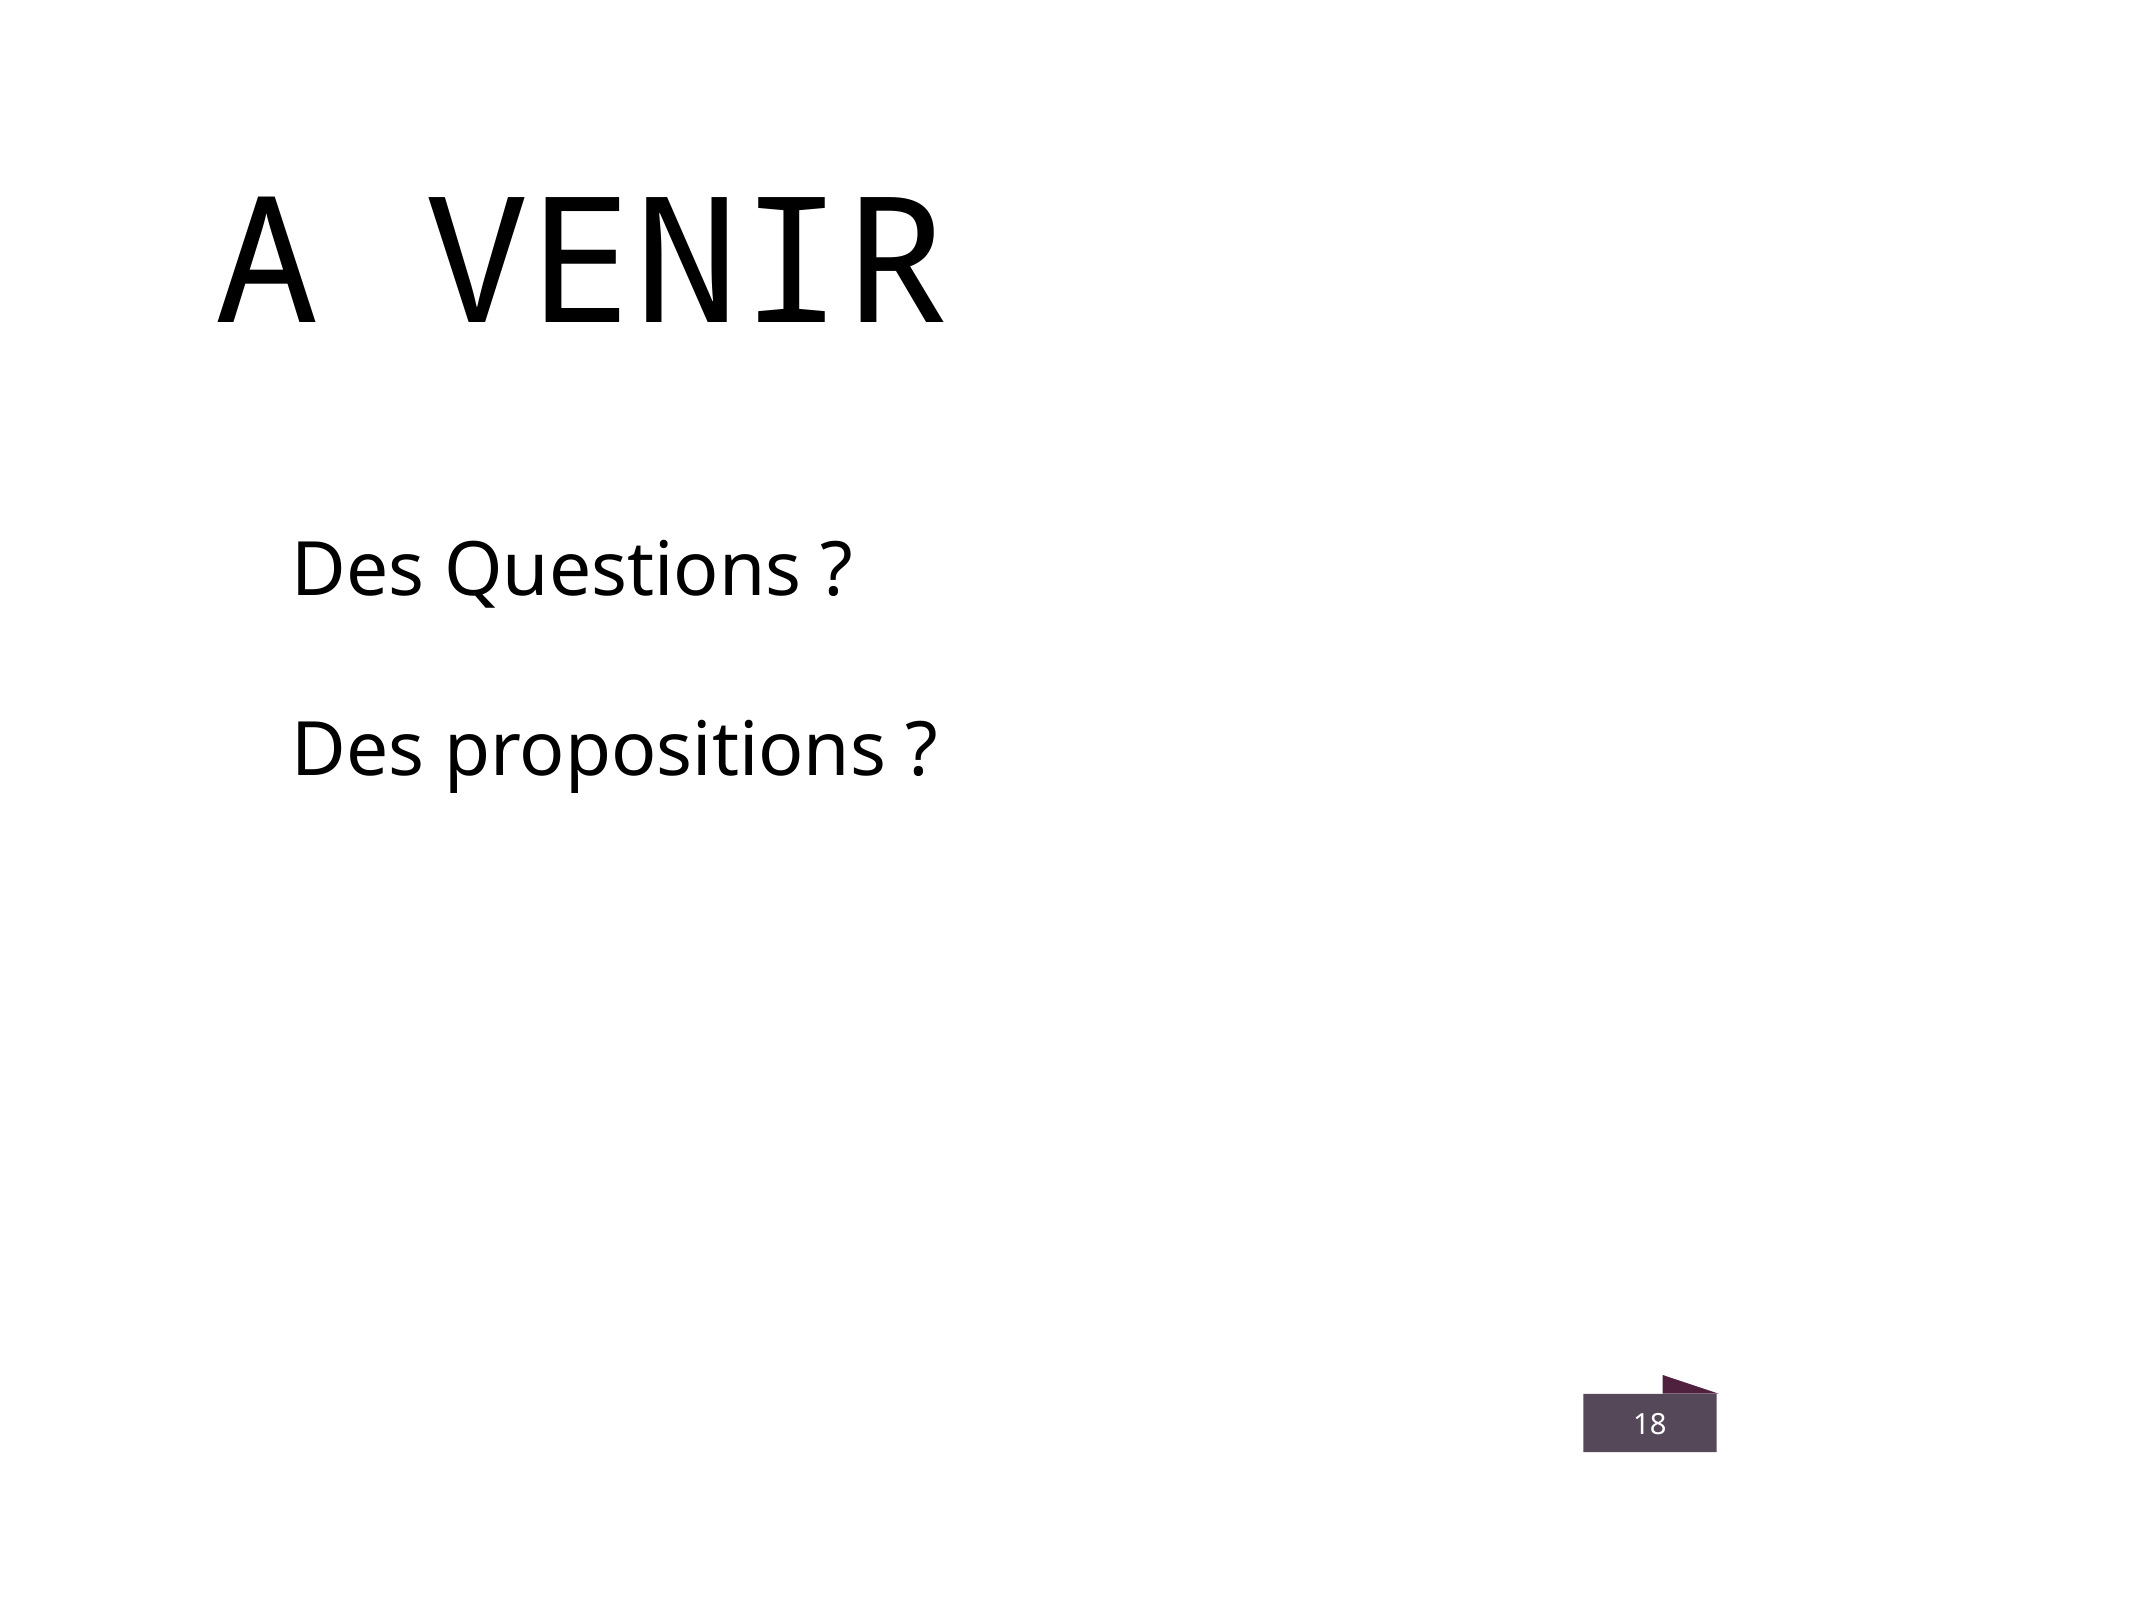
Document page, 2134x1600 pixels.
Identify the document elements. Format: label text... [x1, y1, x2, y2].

title A VENIR [206, 141, 1923, 363]
list 18 [1583, 1393, 1717, 1453]
list Des Questions ? Des propositions ? [212, 531, 1725, 780]
